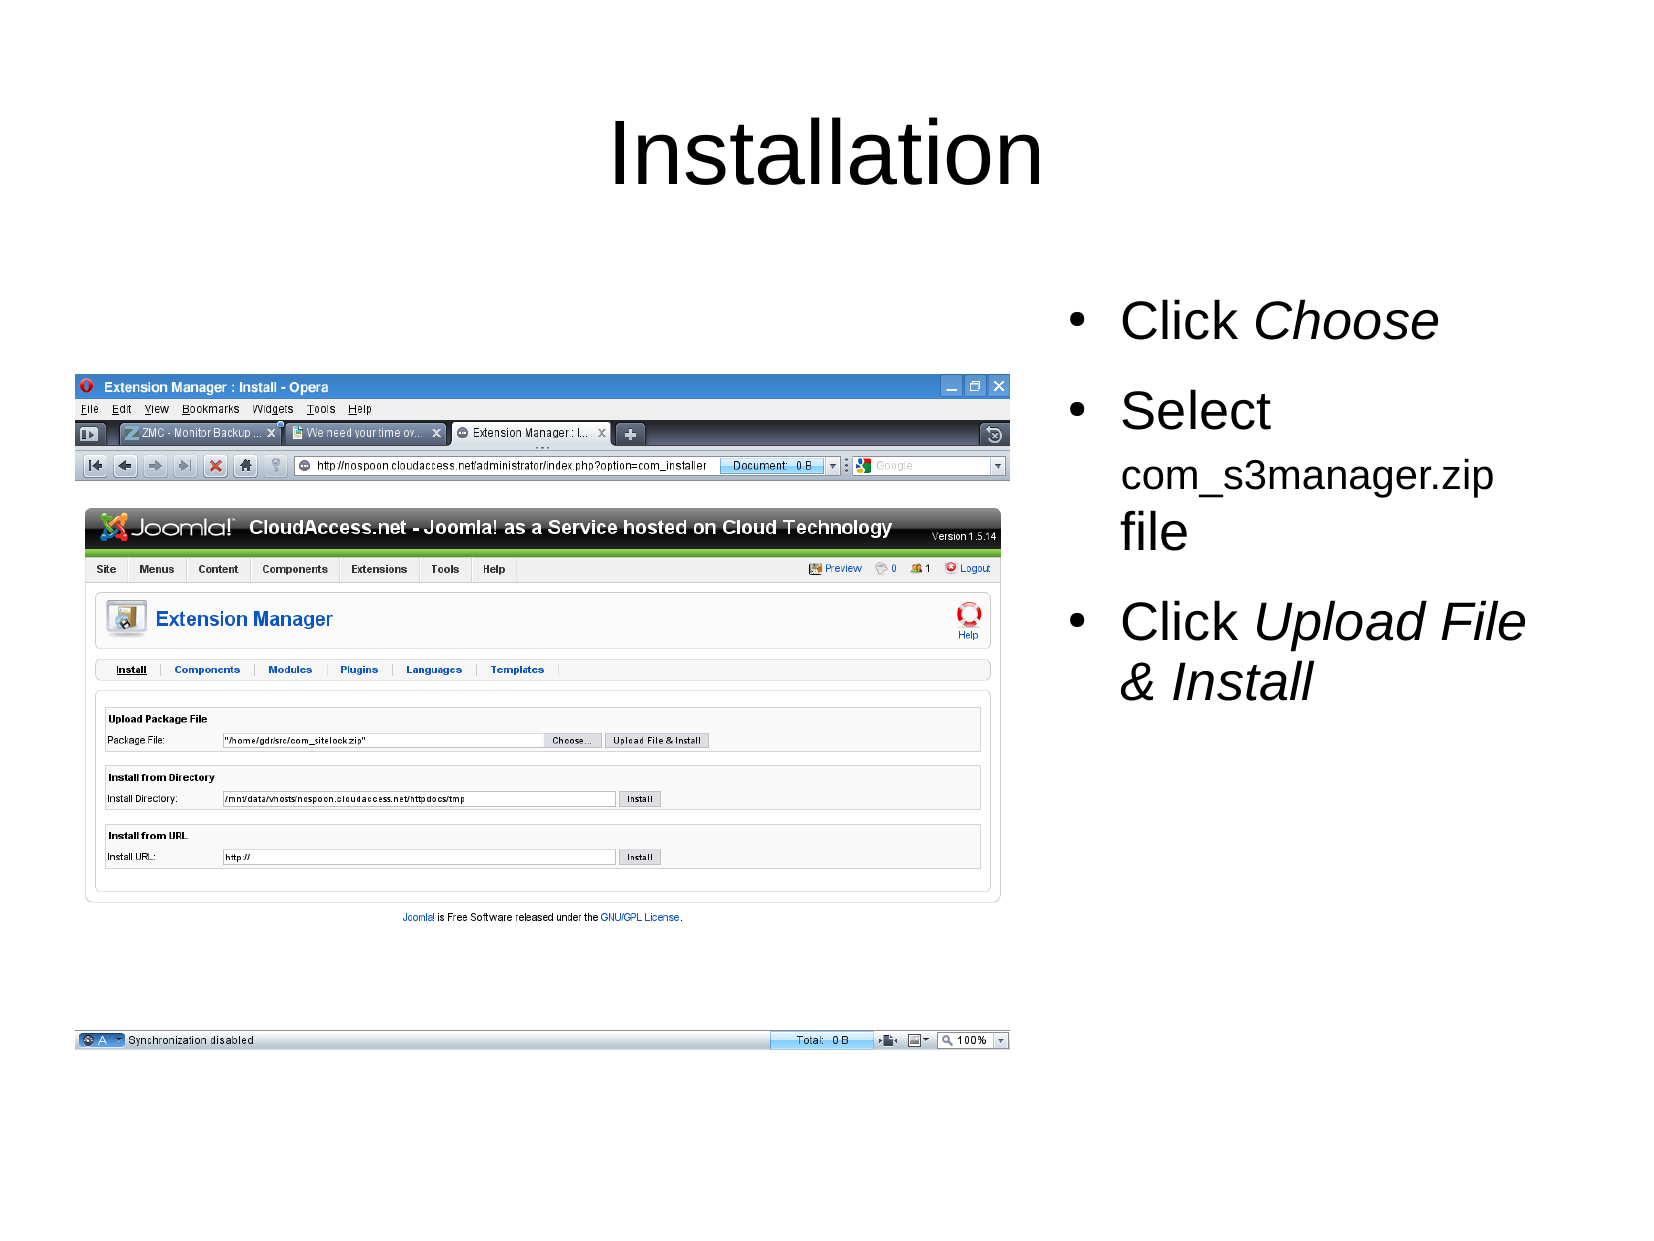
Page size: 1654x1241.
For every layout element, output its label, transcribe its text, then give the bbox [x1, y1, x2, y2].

title Installation [82, 49, 1571, 257]
list Click Choose Select com_s3manager.zip file Click Upload File & Install [1050, 290, 1572, 1109]
picture [75, 374, 1010, 1051]
